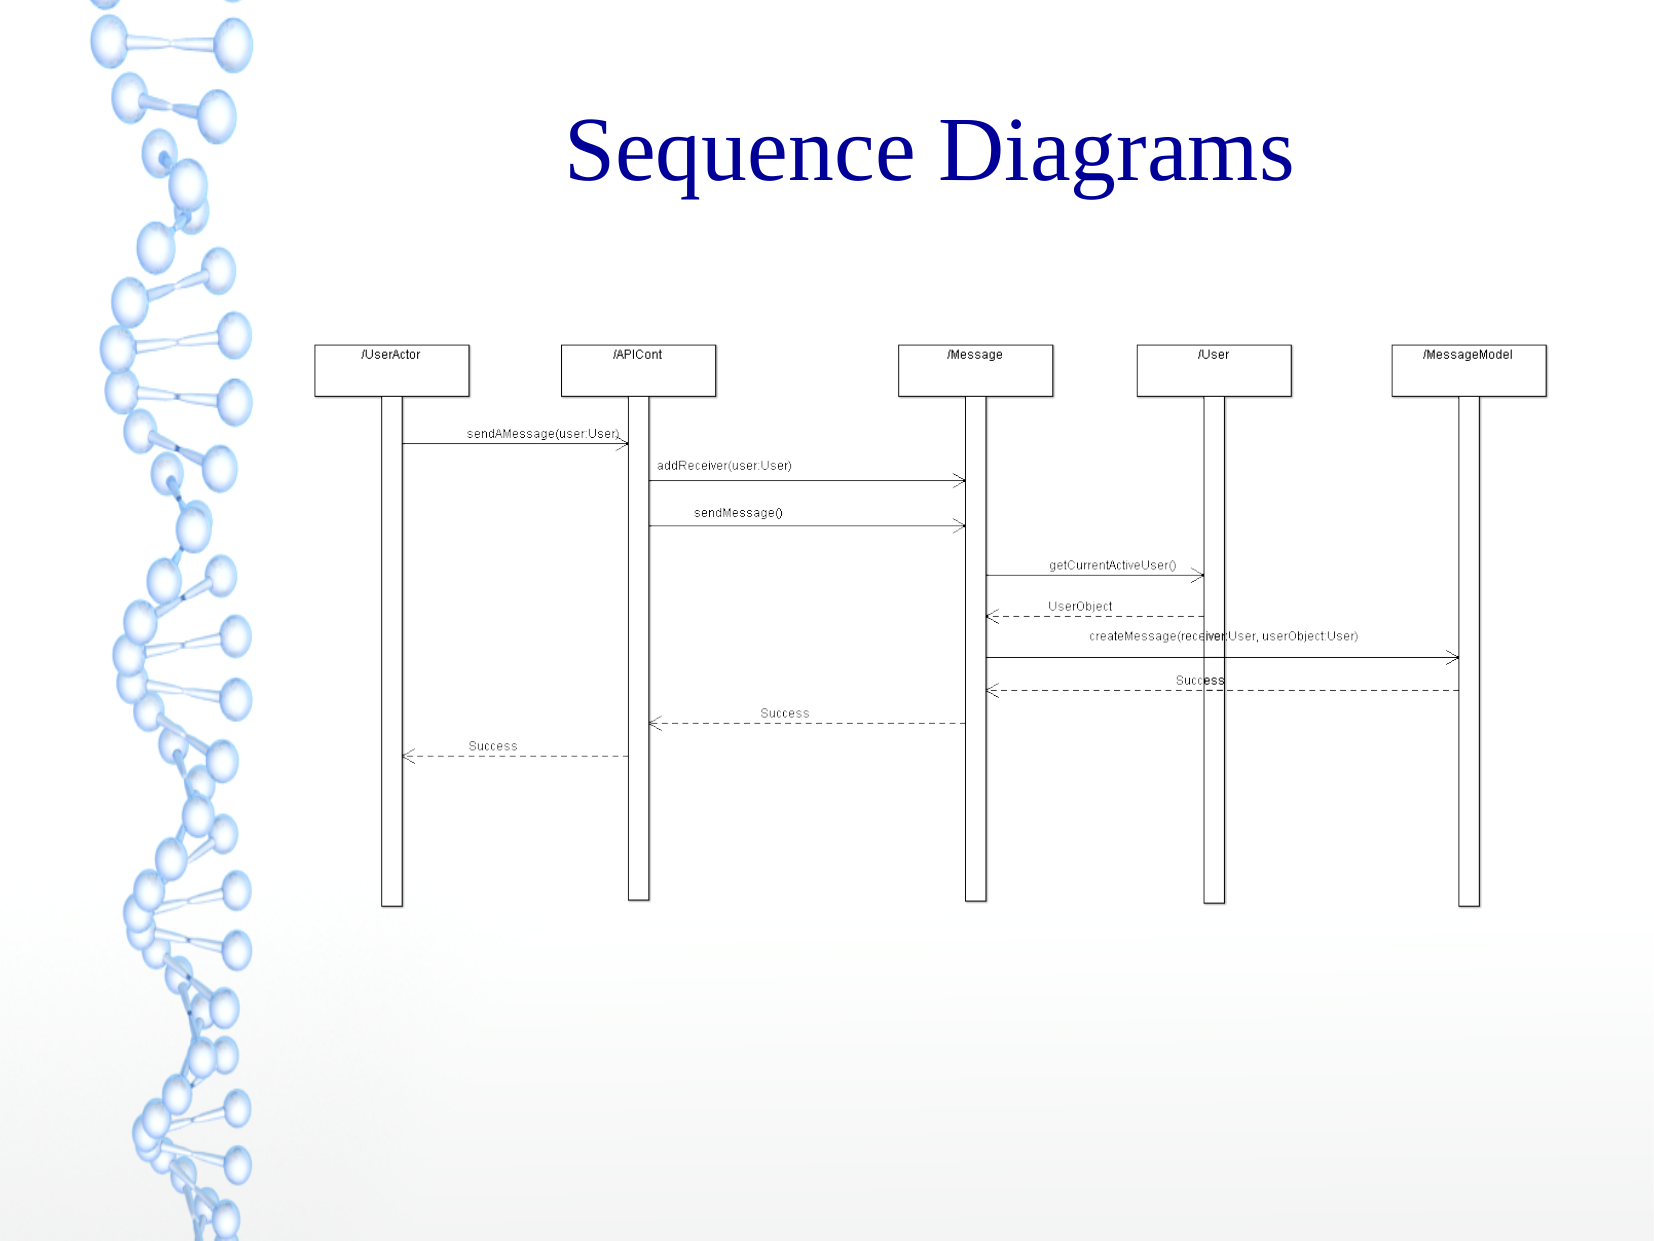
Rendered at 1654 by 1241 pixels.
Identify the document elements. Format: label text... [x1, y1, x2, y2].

picture [0, 0, 1654, 1241]
title Sequence Diagrams [265, 47, 1595, 252]
